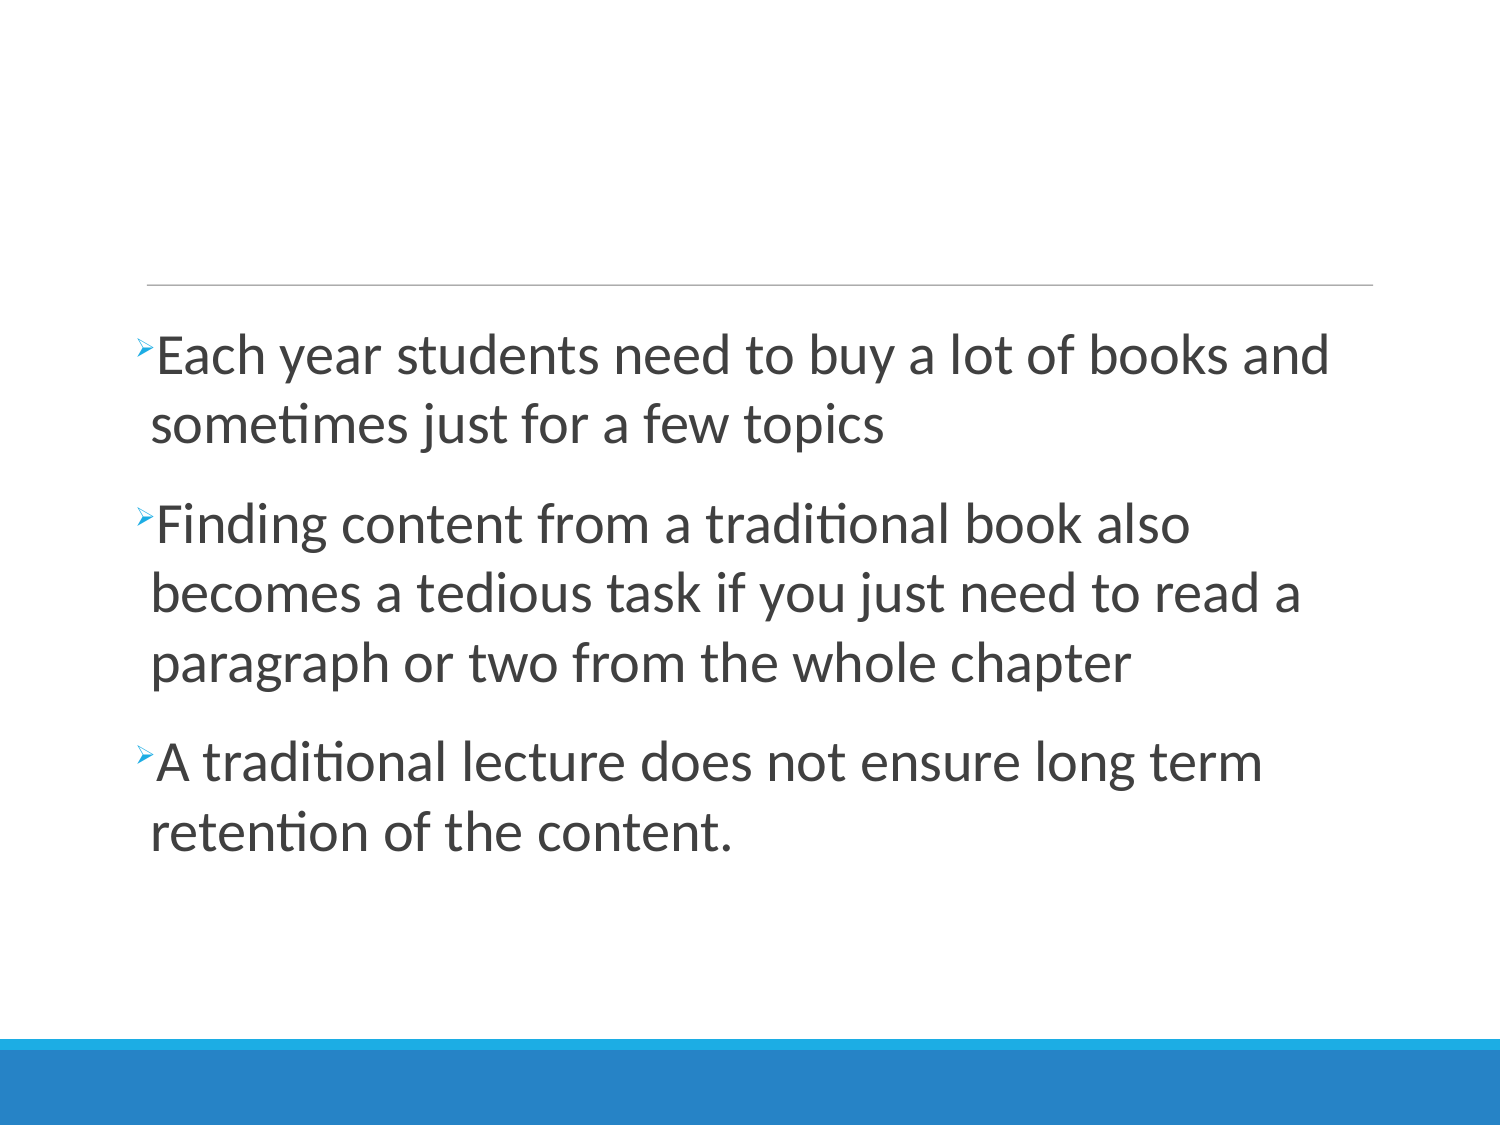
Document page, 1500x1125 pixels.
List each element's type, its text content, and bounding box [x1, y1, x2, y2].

list Each year students need to buy a lot of books and sometimes just for a few topics Finding content from a traditional book also becomes a tedious task if you just need to read a paragraph or two from the whole chapter A traditional lecture does not ensure long term retention of the content. [135, 308, 1373, 969]
